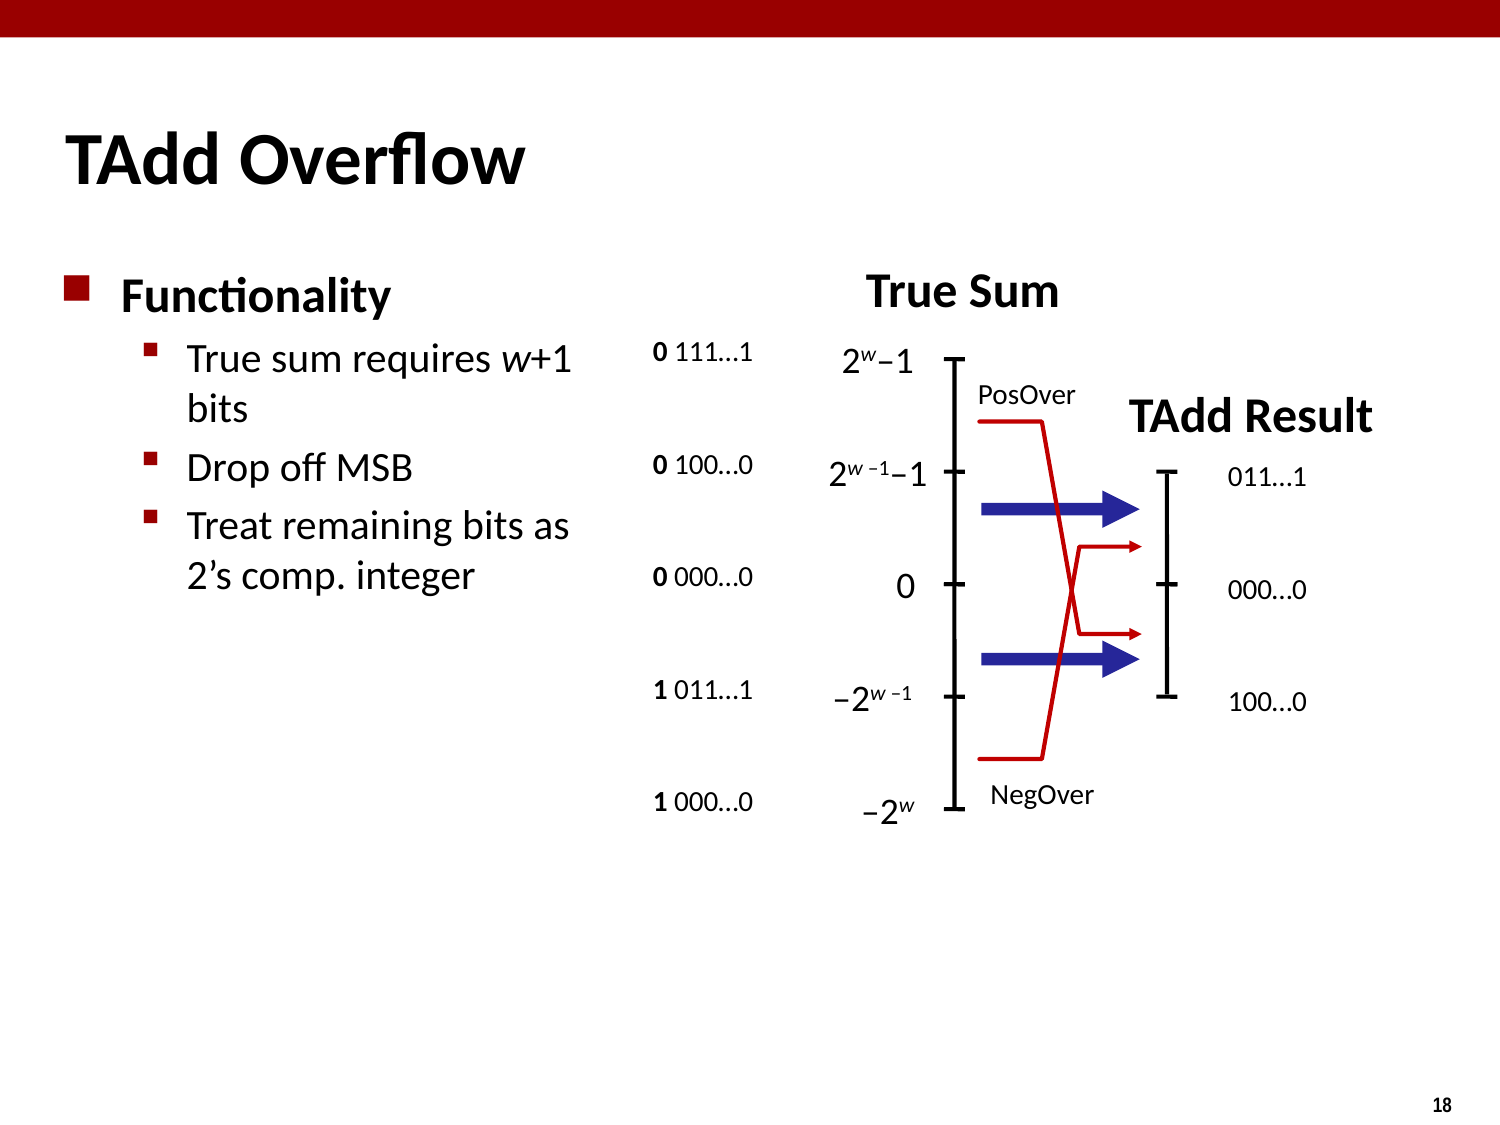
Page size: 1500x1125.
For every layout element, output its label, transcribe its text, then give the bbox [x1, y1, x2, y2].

text_box –2w [845, 779, 929, 840]
text_box 1 000…0 [638, 775, 769, 826]
text_box 2w –1–1 [813, 442, 969, 502]
title TAdd Overflow [50, 108, 1159, 200]
text_box 0 111…1 [638, 325, 769, 376]
text_box TAdd Result [1113, 374, 1389, 450]
text_box 0 000…0 [638, 550, 769, 601]
text_box 011…1 [1212, 450, 1323, 501]
text_box PosOver [963, 367, 1092, 418]
text_box 1 011…1 [638, 662, 769, 713]
text_box 000…0 [1212, 562, 1323, 613]
list Functionality True sum requires w+1 bits Drop off MSB Treat remaining bits as 2’s comp. integer [50, 255, 593, 1113]
text_box 2w–1 [826, 328, 929, 388]
text_box 100…0 [1212, 675, 1323, 726]
text_box True Sum [850, 249, 1076, 325]
text_box 0 [881, 553, 931, 613]
text_box NegOver [975, 767, 1110, 818]
text_box –2w –1 [817, 667, 927, 727]
text_box 0 100…0 [638, 437, 769, 488]
